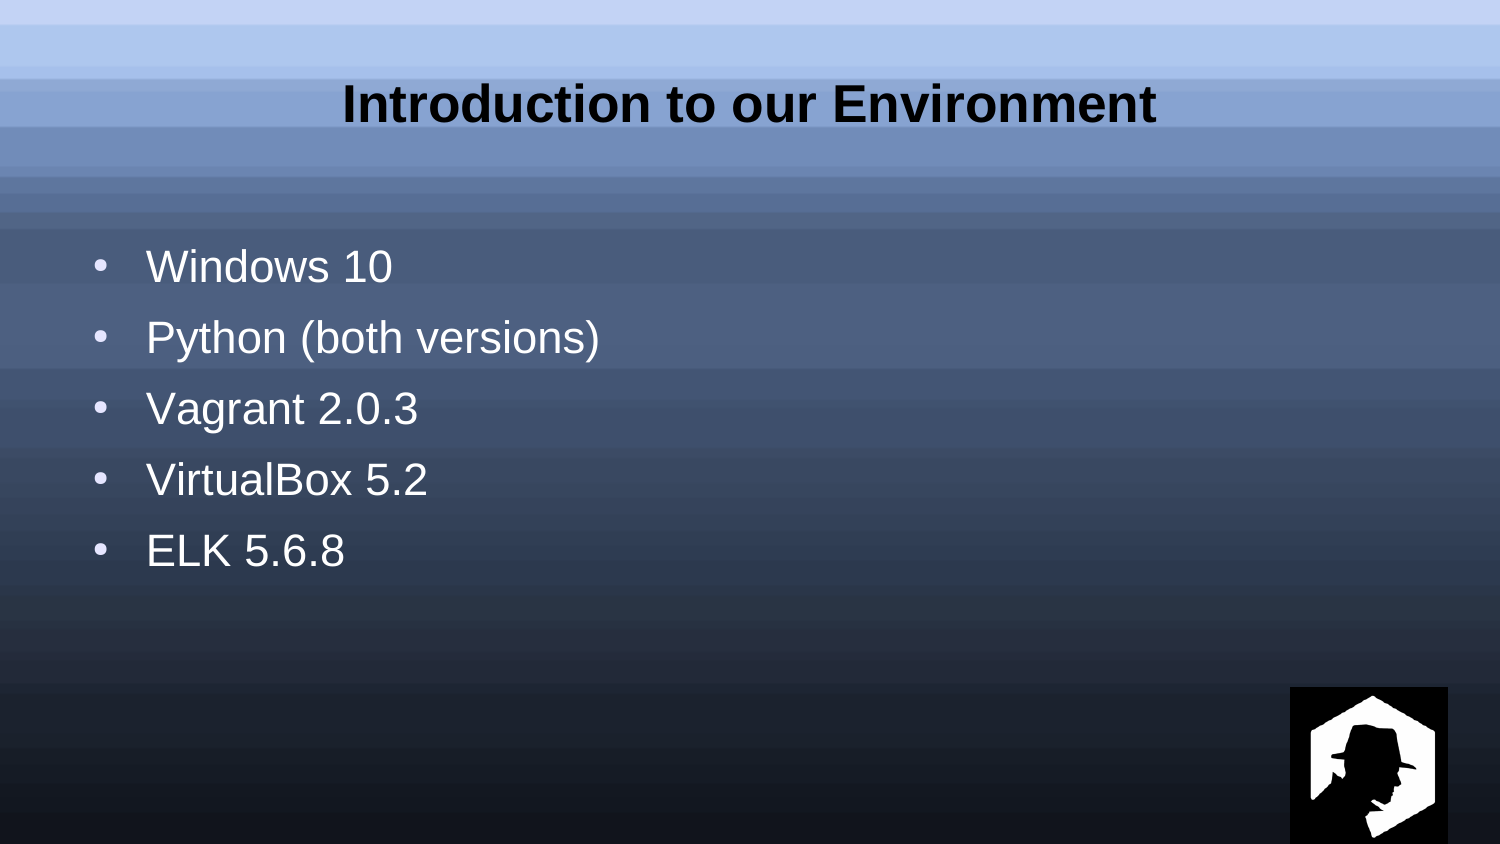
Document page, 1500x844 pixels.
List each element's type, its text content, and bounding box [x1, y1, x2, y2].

list Windows 10 Python (both versions) Vagrant 2.0.3 VirtualBox 5.2 ELK 5.6.8 [75, 241, 1425, 798]
title Introduction to our Environment [75, 33, 1425, 175]
picture [0, 0, 1500, 844]
